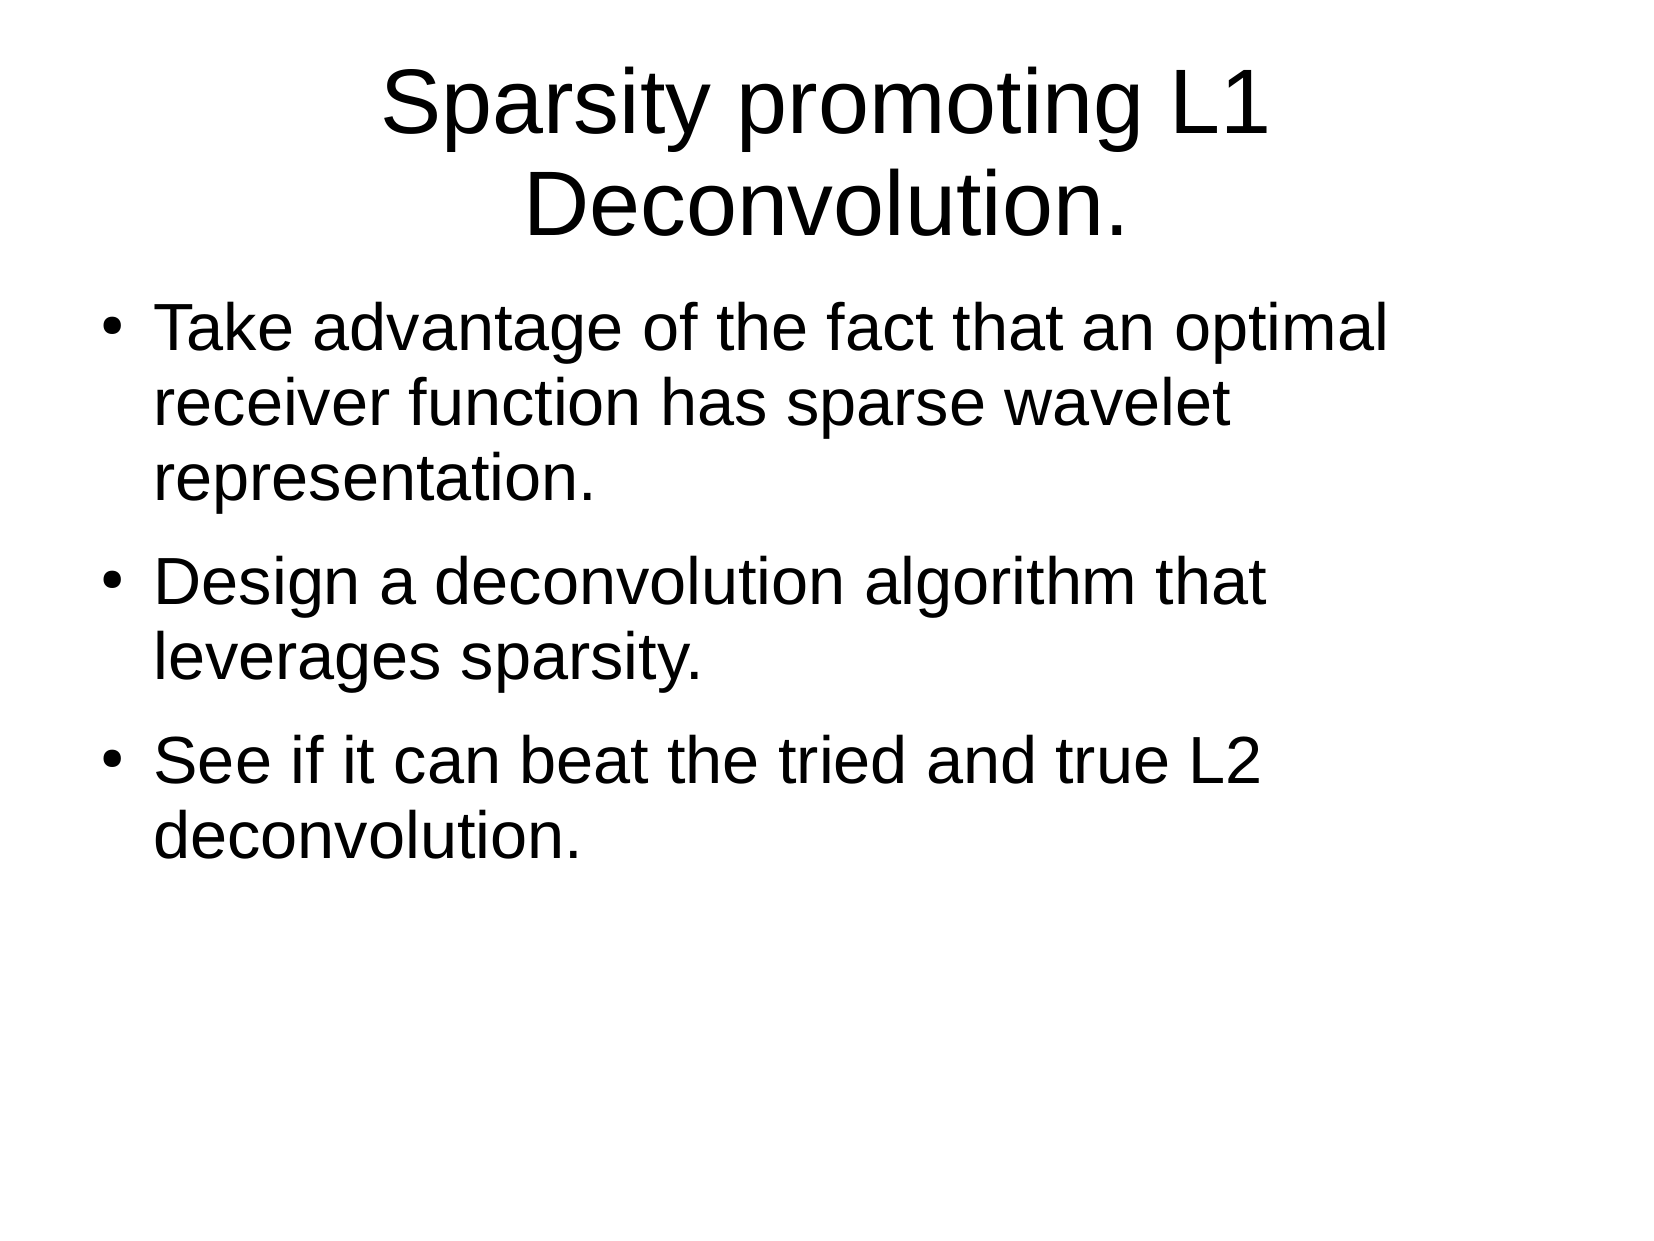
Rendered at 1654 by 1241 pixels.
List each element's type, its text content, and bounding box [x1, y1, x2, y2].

title Sparsity promoting L1 Deconvolution. [82, 49, 1571, 257]
list Take advantage of the fact that an optimal receiver function has sparse wavelet representation. Design a deconvolution algorithm that leverages sparsity. See if it can beat the tried and true L2 deconvolution. [82, 290, 1571, 1109]
